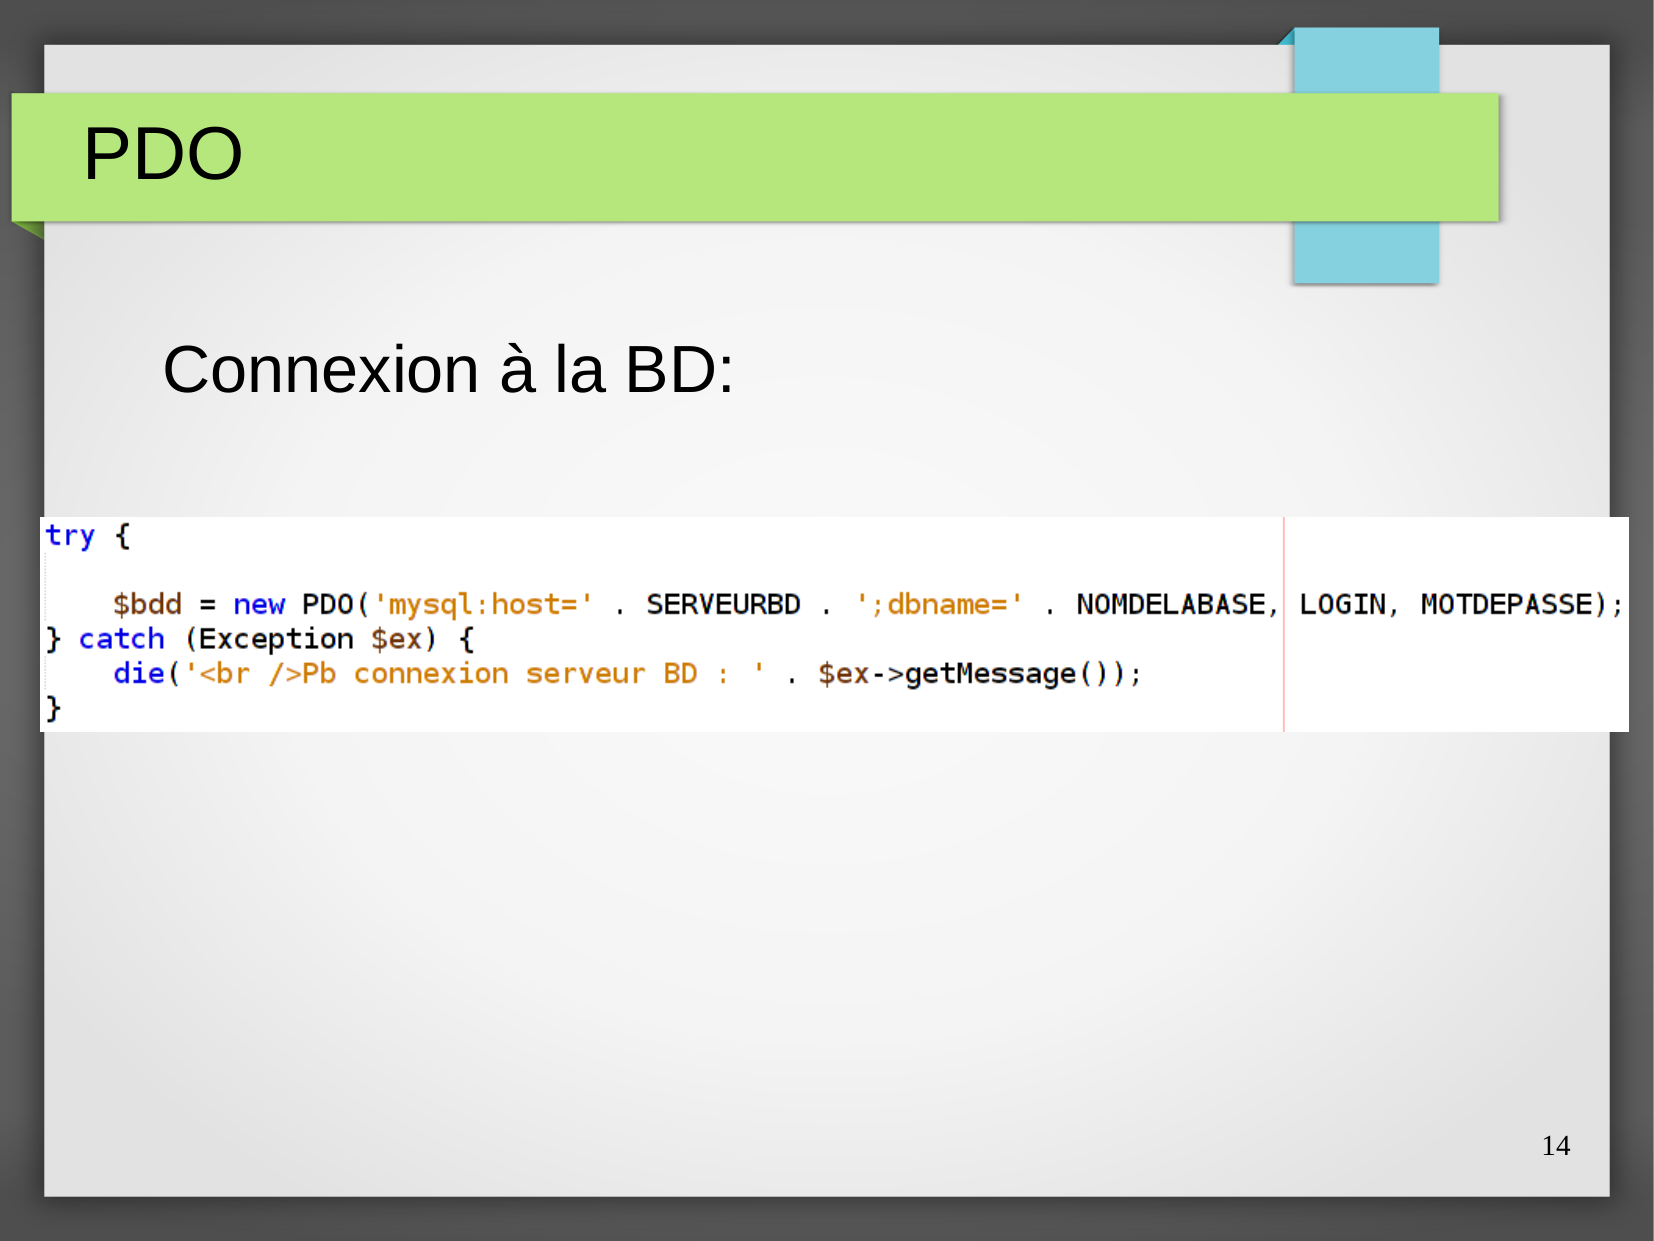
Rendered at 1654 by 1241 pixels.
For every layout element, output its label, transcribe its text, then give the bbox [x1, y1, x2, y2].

picture [0, 0, 1654, 1241]
text_box Connexion à la BD: [147, 324, 1565, 457]
title PDO [82, 94, 1264, 213]
